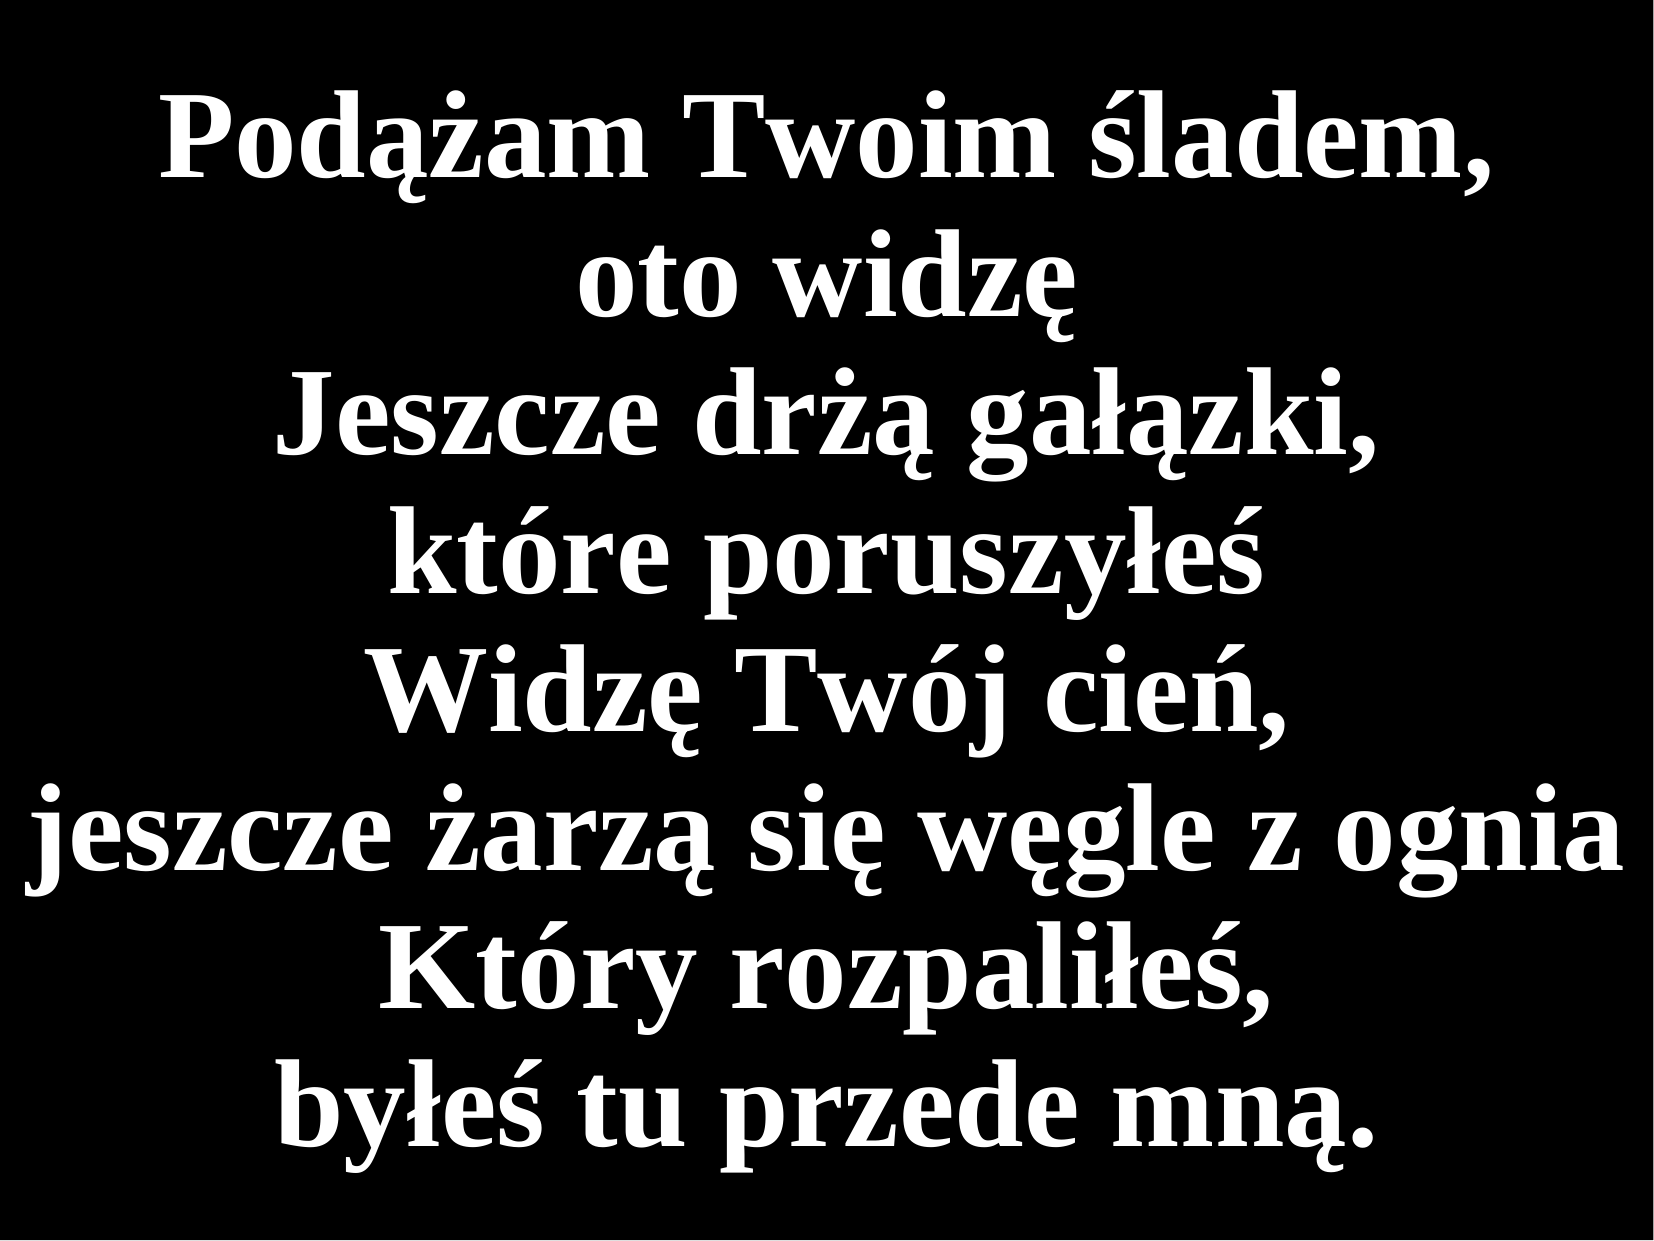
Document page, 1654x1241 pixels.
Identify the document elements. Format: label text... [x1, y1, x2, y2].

title Podążam Twoim śladem, oto widzę Jeszcze drżą gałązki, które poruszyłeś Widzę Twój cień, jeszcze żarzą się węgle z ognia Który rozpaliłeś, byłeś tu przede mną. [0, 0, 1654, 1241]
